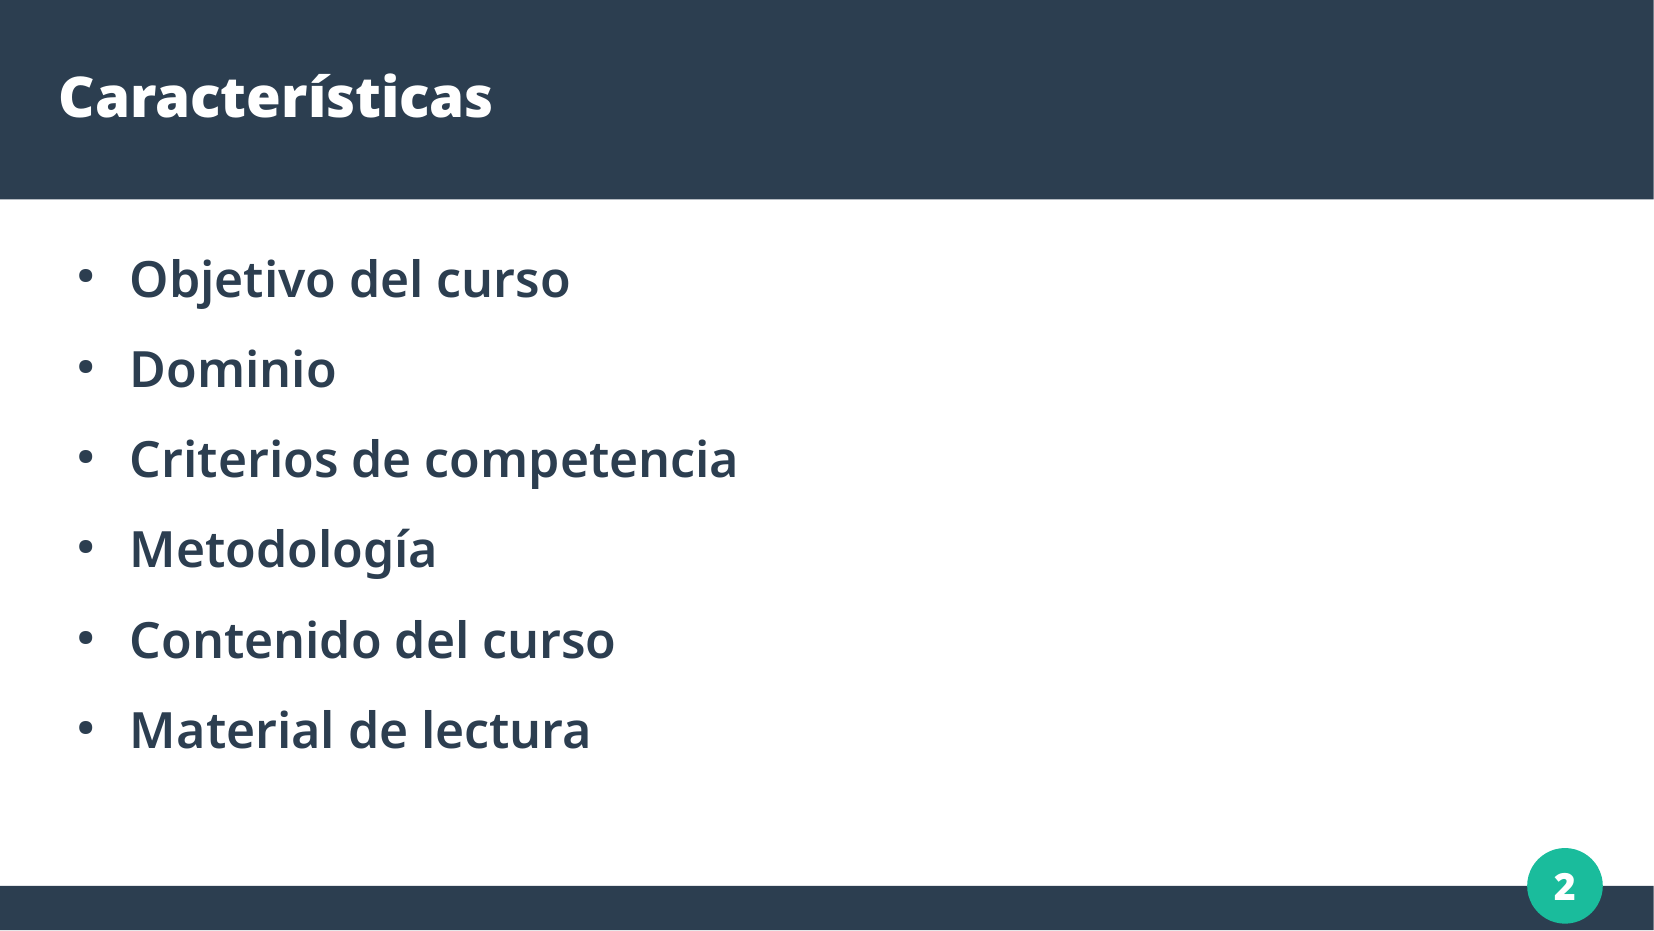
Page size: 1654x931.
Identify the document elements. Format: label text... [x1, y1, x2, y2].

title Características [59, 37, 1595, 156]
list Objetivo del curso Dominio Criterios de competencia Metodología Contenido del curso Material de lectura [59, 243, 1595, 864]
